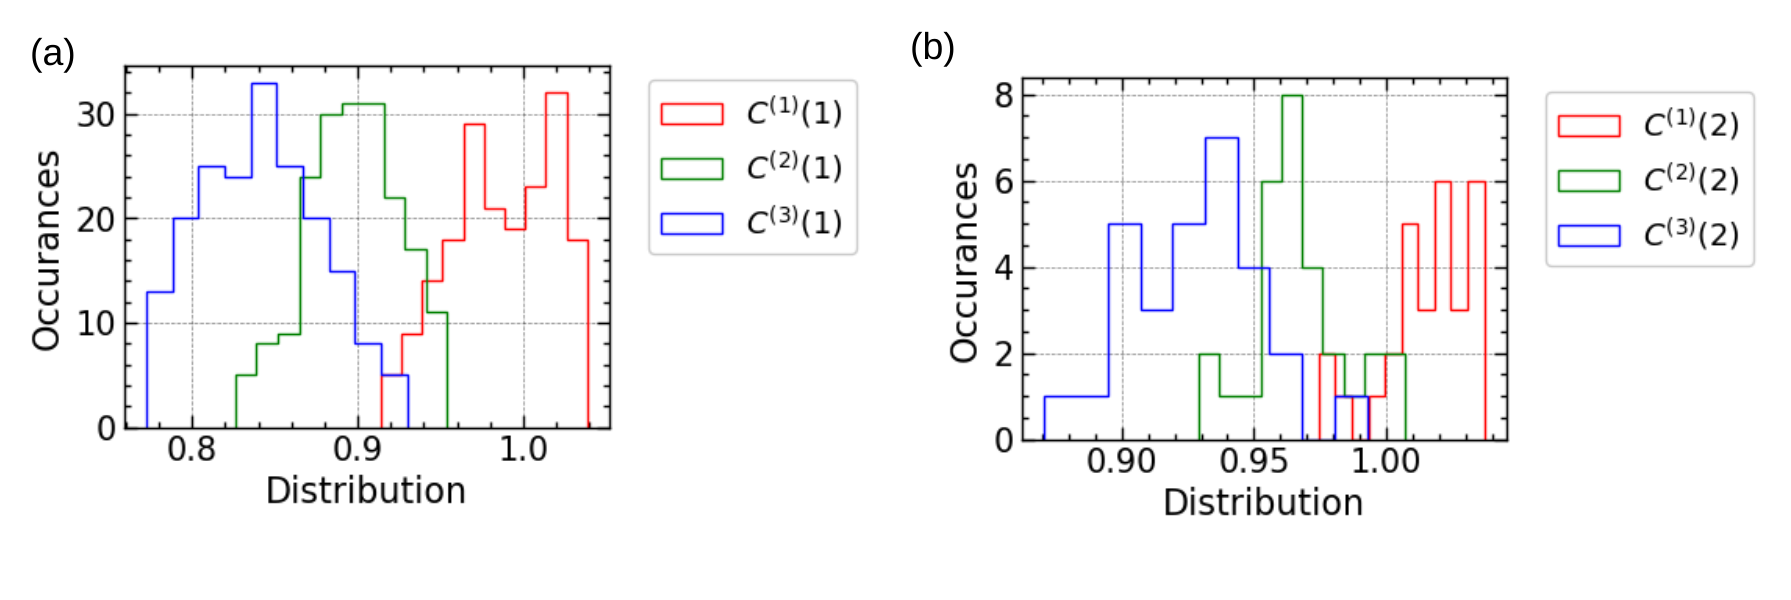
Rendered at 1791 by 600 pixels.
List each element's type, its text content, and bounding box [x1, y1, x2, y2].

text_box (b) [895, 17, 1005, 117]
text_box (a) [15, 23, 125, 123]
picture [23, 58, 863, 519]
picture [941, 70, 1760, 531]
